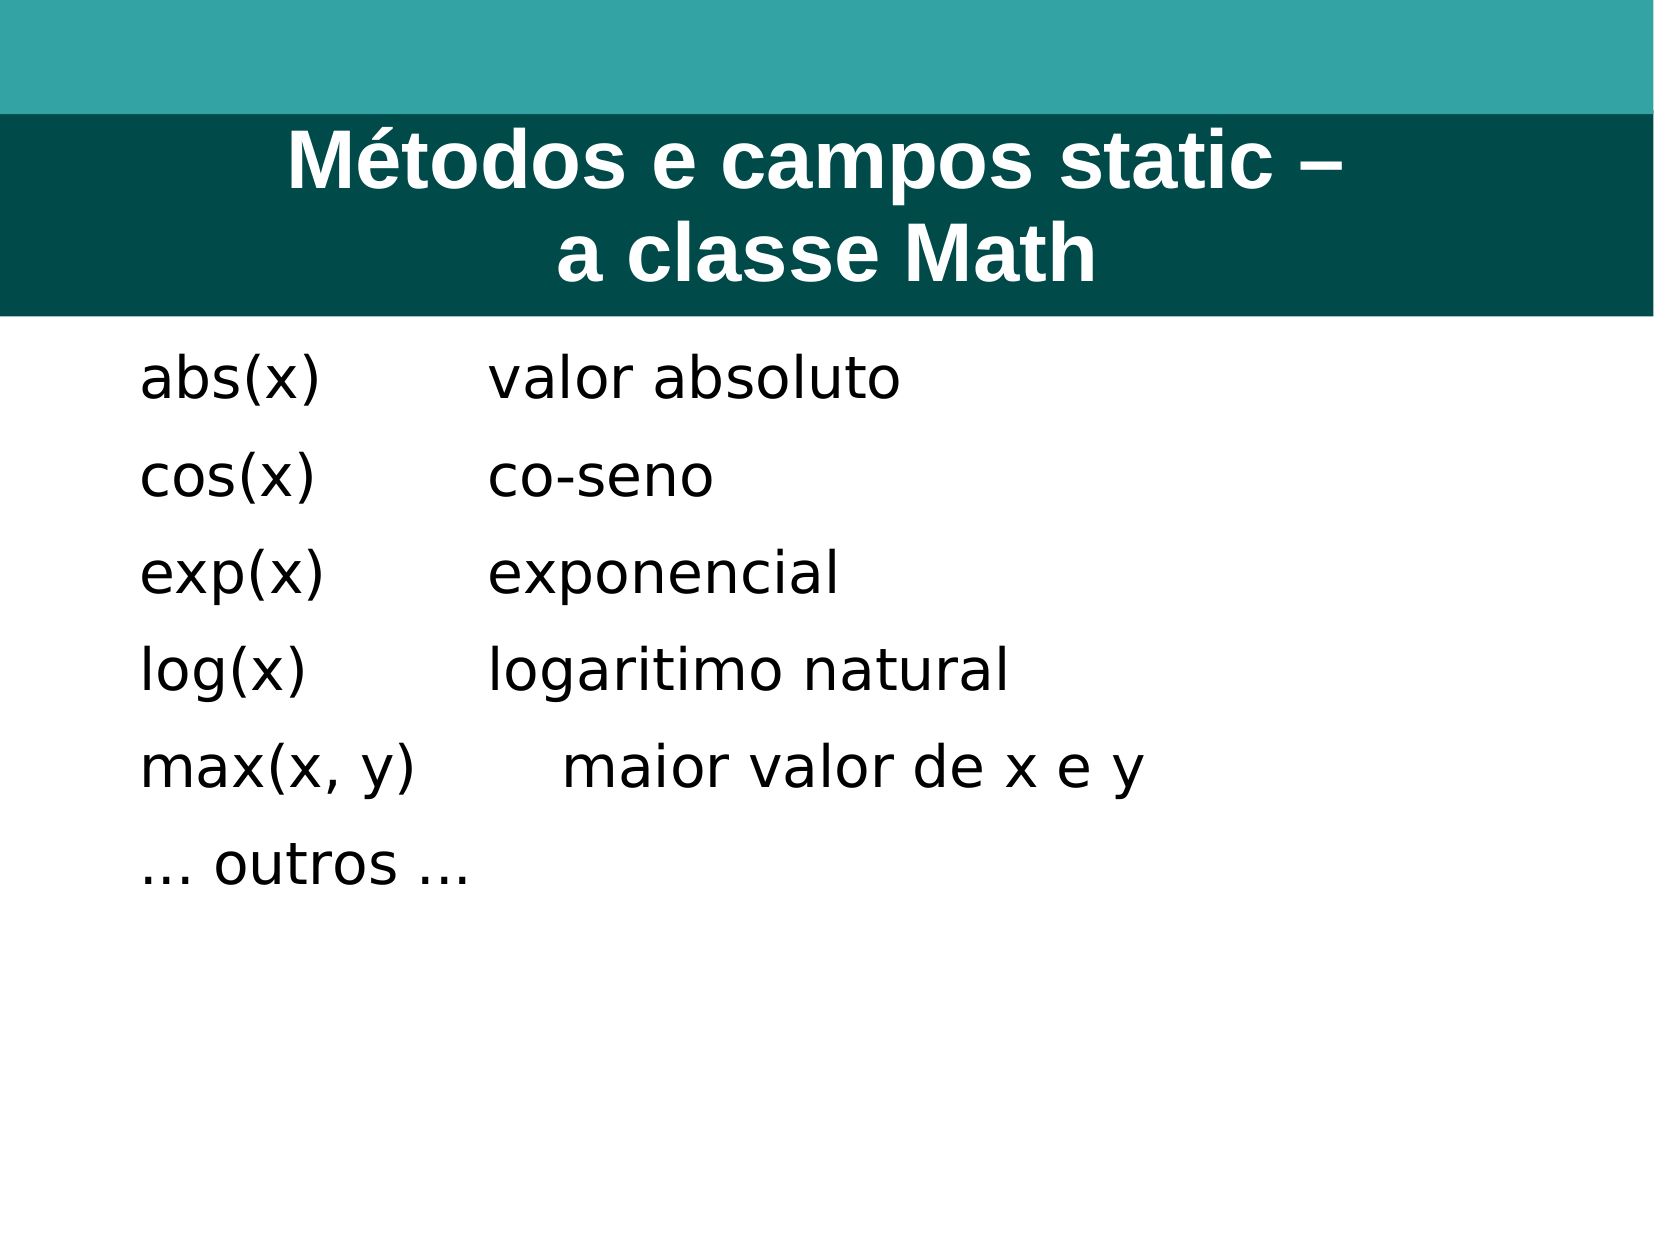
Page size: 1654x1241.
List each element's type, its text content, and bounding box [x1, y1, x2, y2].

list abs(x) valor absoluto cos(x) co-seno exp(x) exponencial log(x) logaritimo natural max(x, y) maior valor de x e y ... outros ... [121, 344, 1534, 1127]
title Métodos e campos static – a classe Math [121, 102, 1534, 311]
